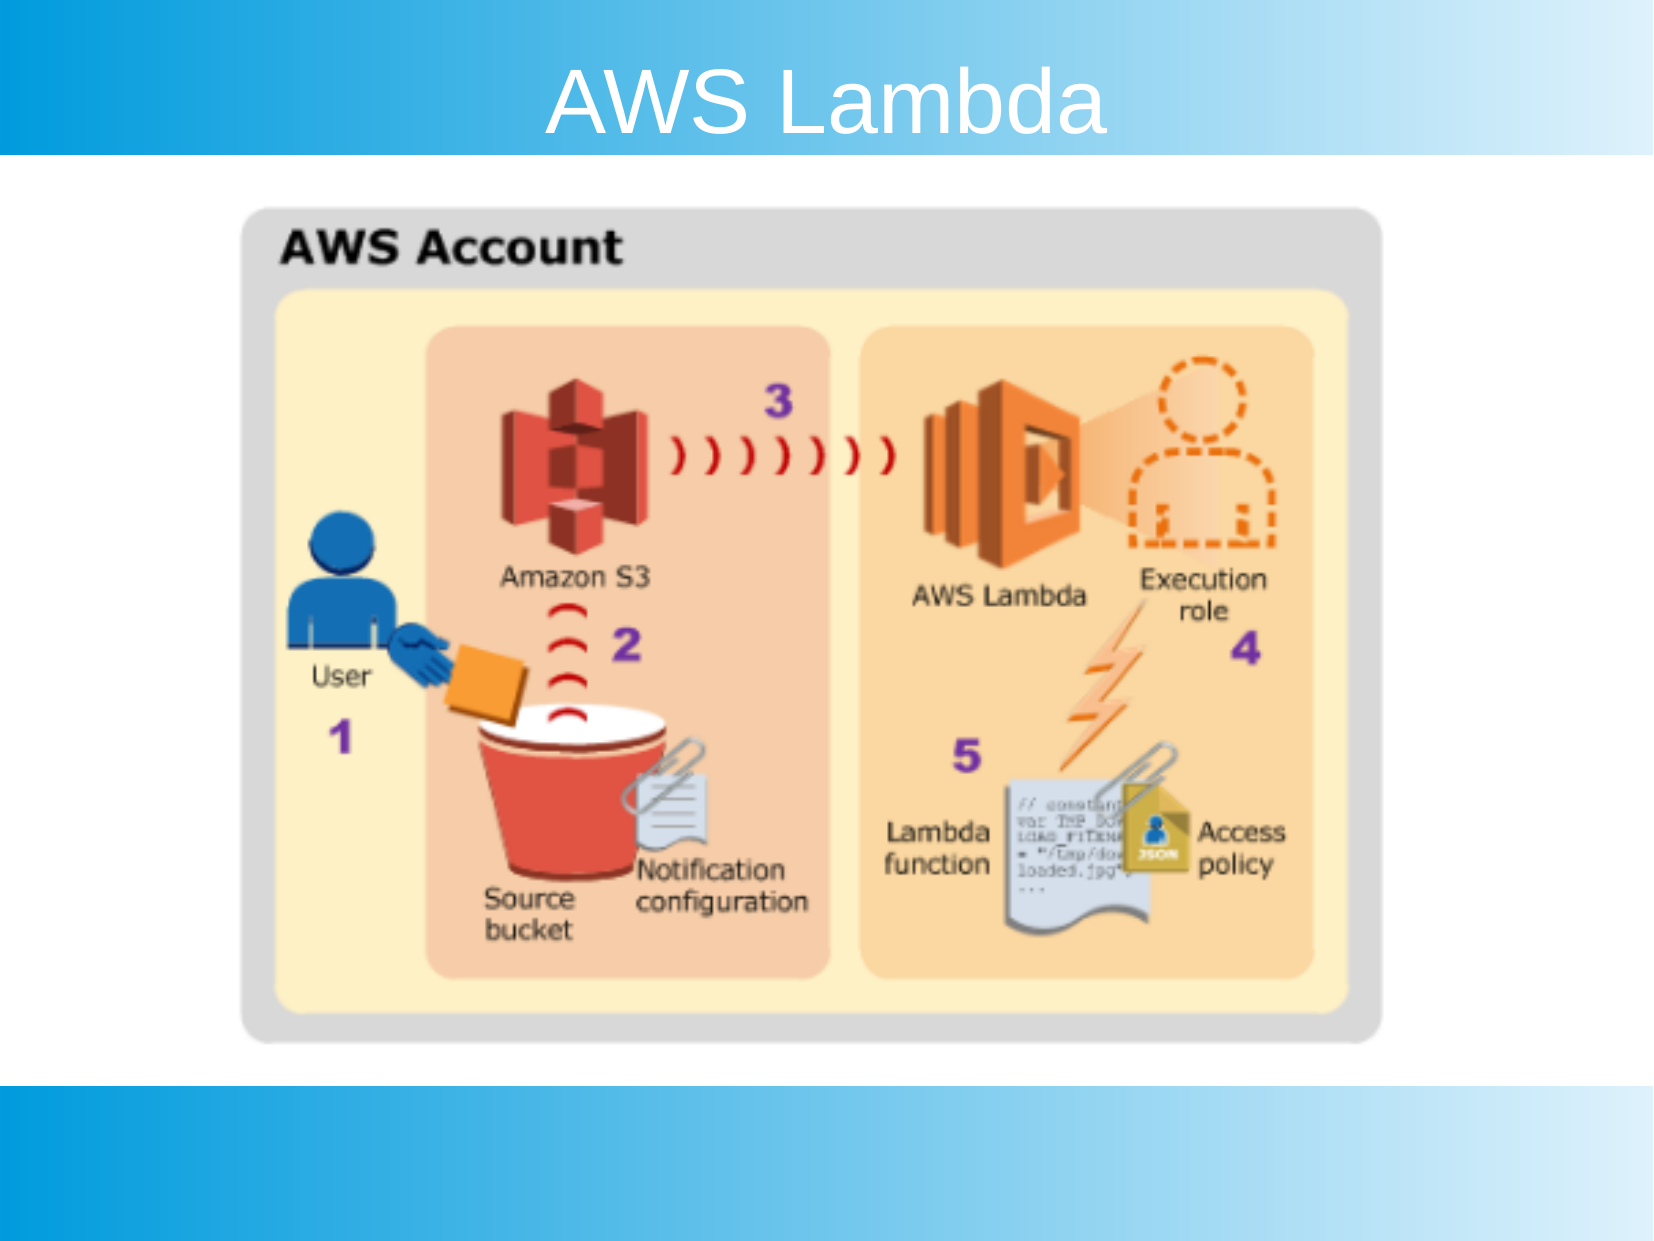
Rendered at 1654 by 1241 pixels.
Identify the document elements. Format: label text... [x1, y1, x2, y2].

picture [224, 180, 1406, 1064]
title AWS Lambda [82, 49, 1571, 155]
